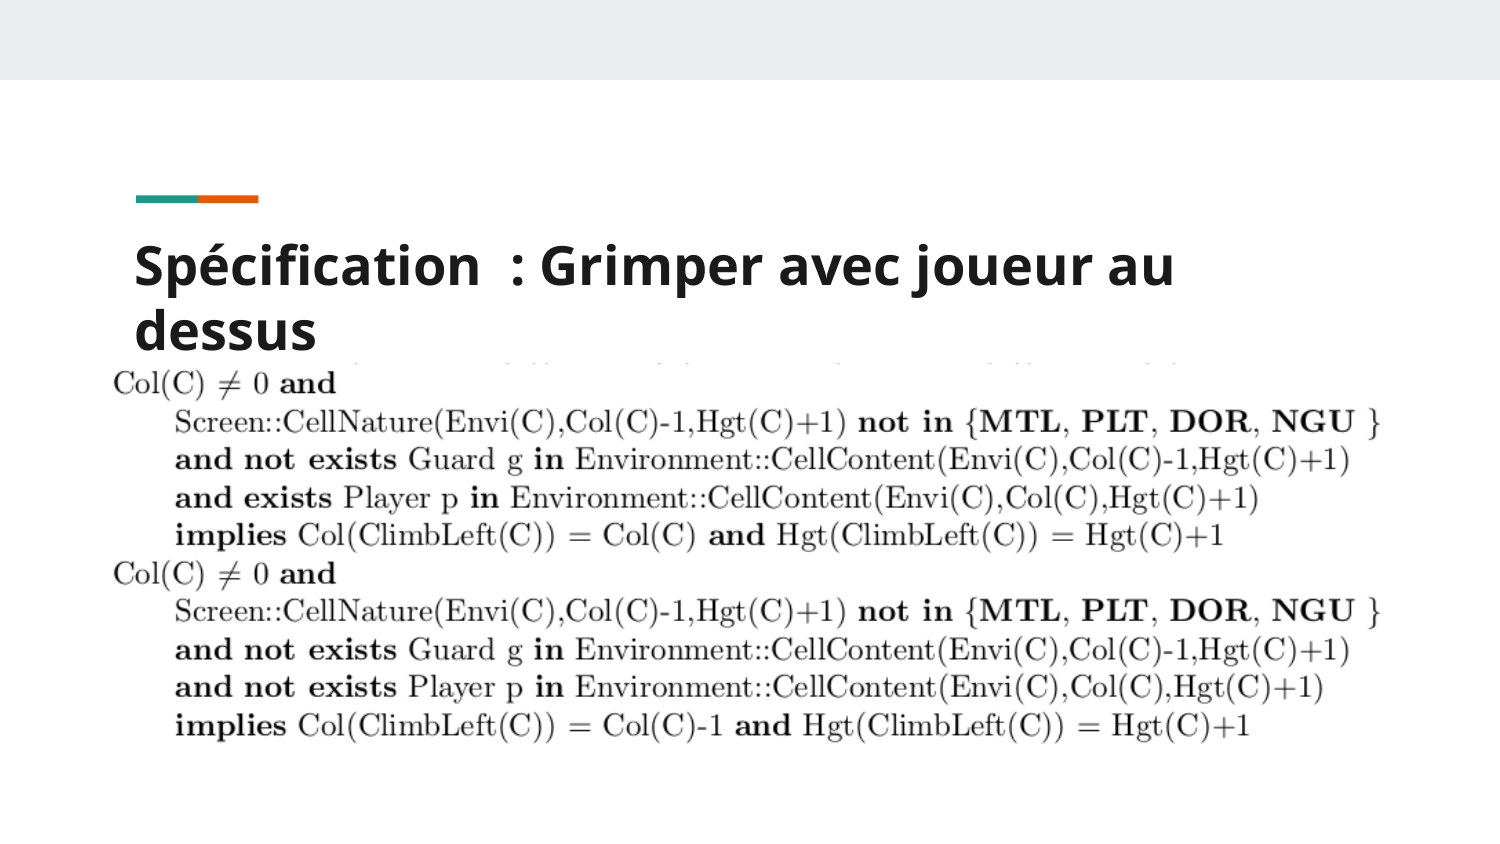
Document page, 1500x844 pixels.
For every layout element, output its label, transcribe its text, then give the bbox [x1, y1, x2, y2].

picture [110, 363, 1390, 748]
title Spécification : Grimper avec joueur au dessus [119, 216, 1381, 305]
